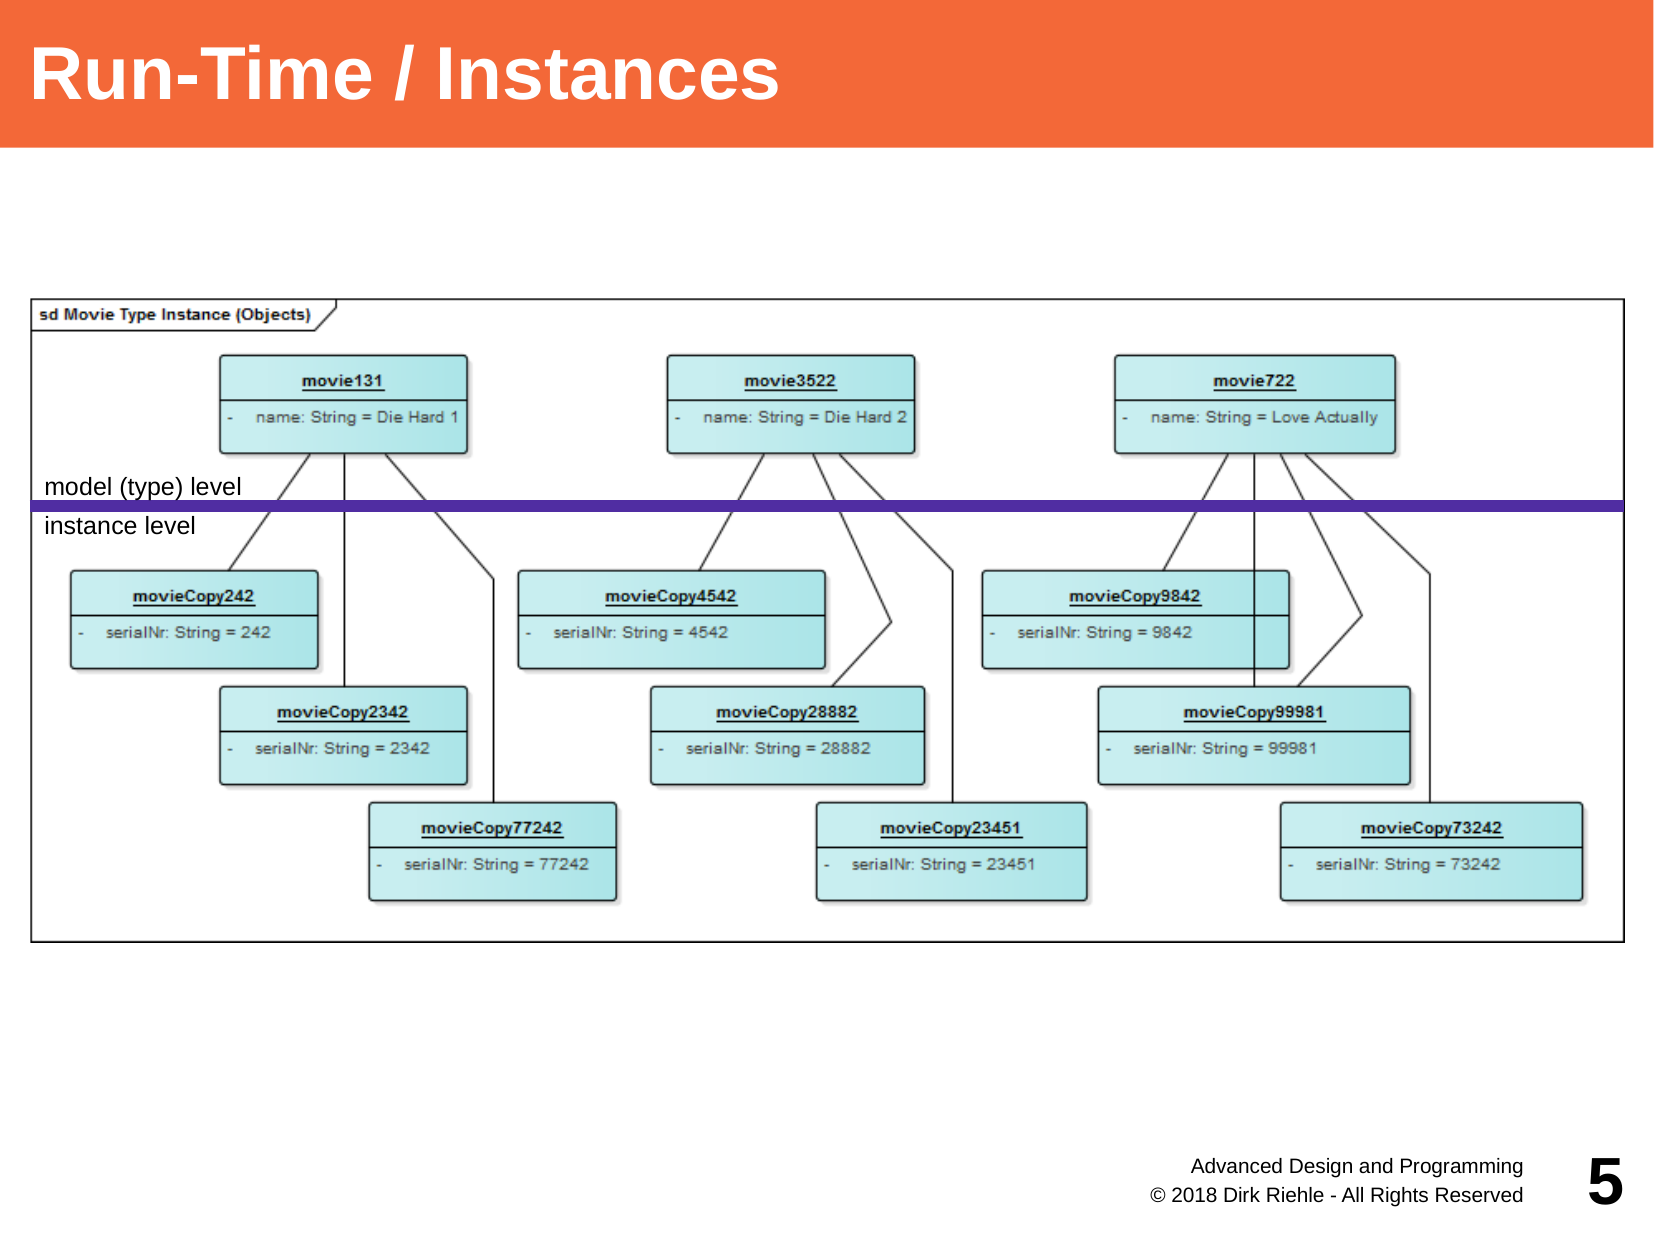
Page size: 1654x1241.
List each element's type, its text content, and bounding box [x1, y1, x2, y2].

title Run-Time / Instances [0, 0, 1654, 148]
picture [29, 297, 1625, 943]
picture [151, 483, 158, 494]
